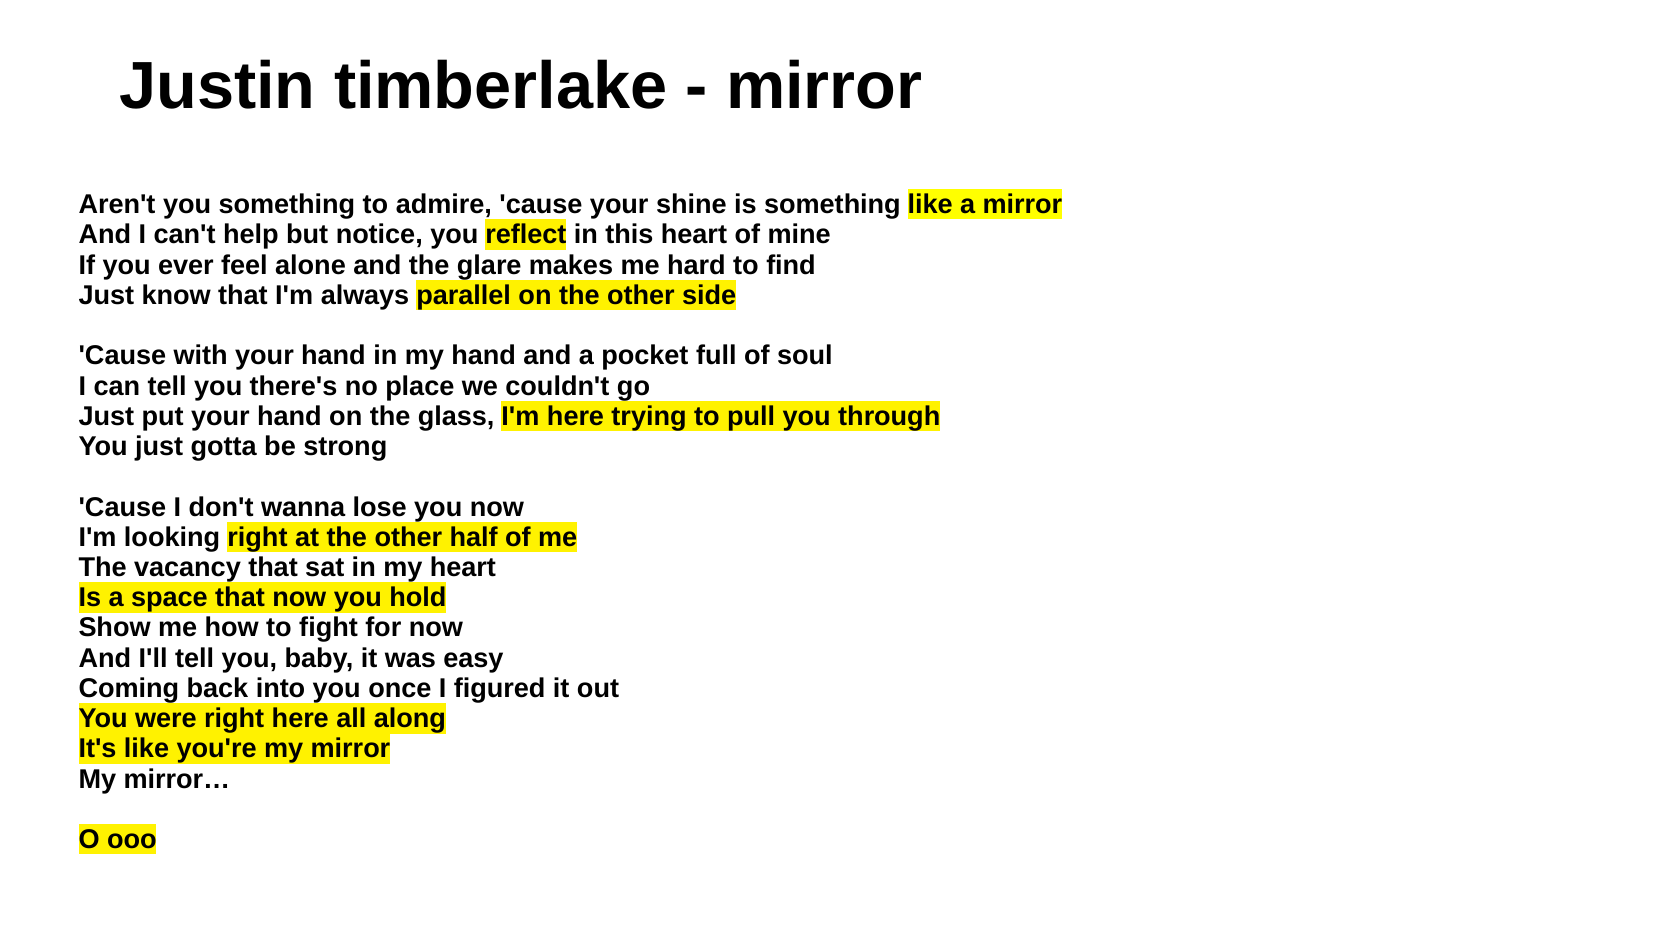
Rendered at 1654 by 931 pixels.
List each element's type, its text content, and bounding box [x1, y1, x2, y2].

text_box Justin timberlake - mirror [105, 41, 983, 136]
text_box Aren't you something to admire, 'cause your shine is something like a mirror And I can't help but notice, you reflect in this heart of mine If you ever feel alone and the glare makes me hard to find Just know that I'm always parallel on the other side 'Cause with your hand in my hand and a pocket full of soul I can tell you there's no place we couldn't go Just put your hand on the glass, I'm here trying to pull you through You just gotta be strong 'Cause I don't wanna lose you now I'm looking right at the other half of me The vacancy that sat in my heart Is a space that now you hold Show me how to fight for now And I'll tell you, baby, it was easy Coming back into you once I figured it out You were right here all along It's like you're my mirror My mirror… O ooo [63, 181, 1351, 869]
